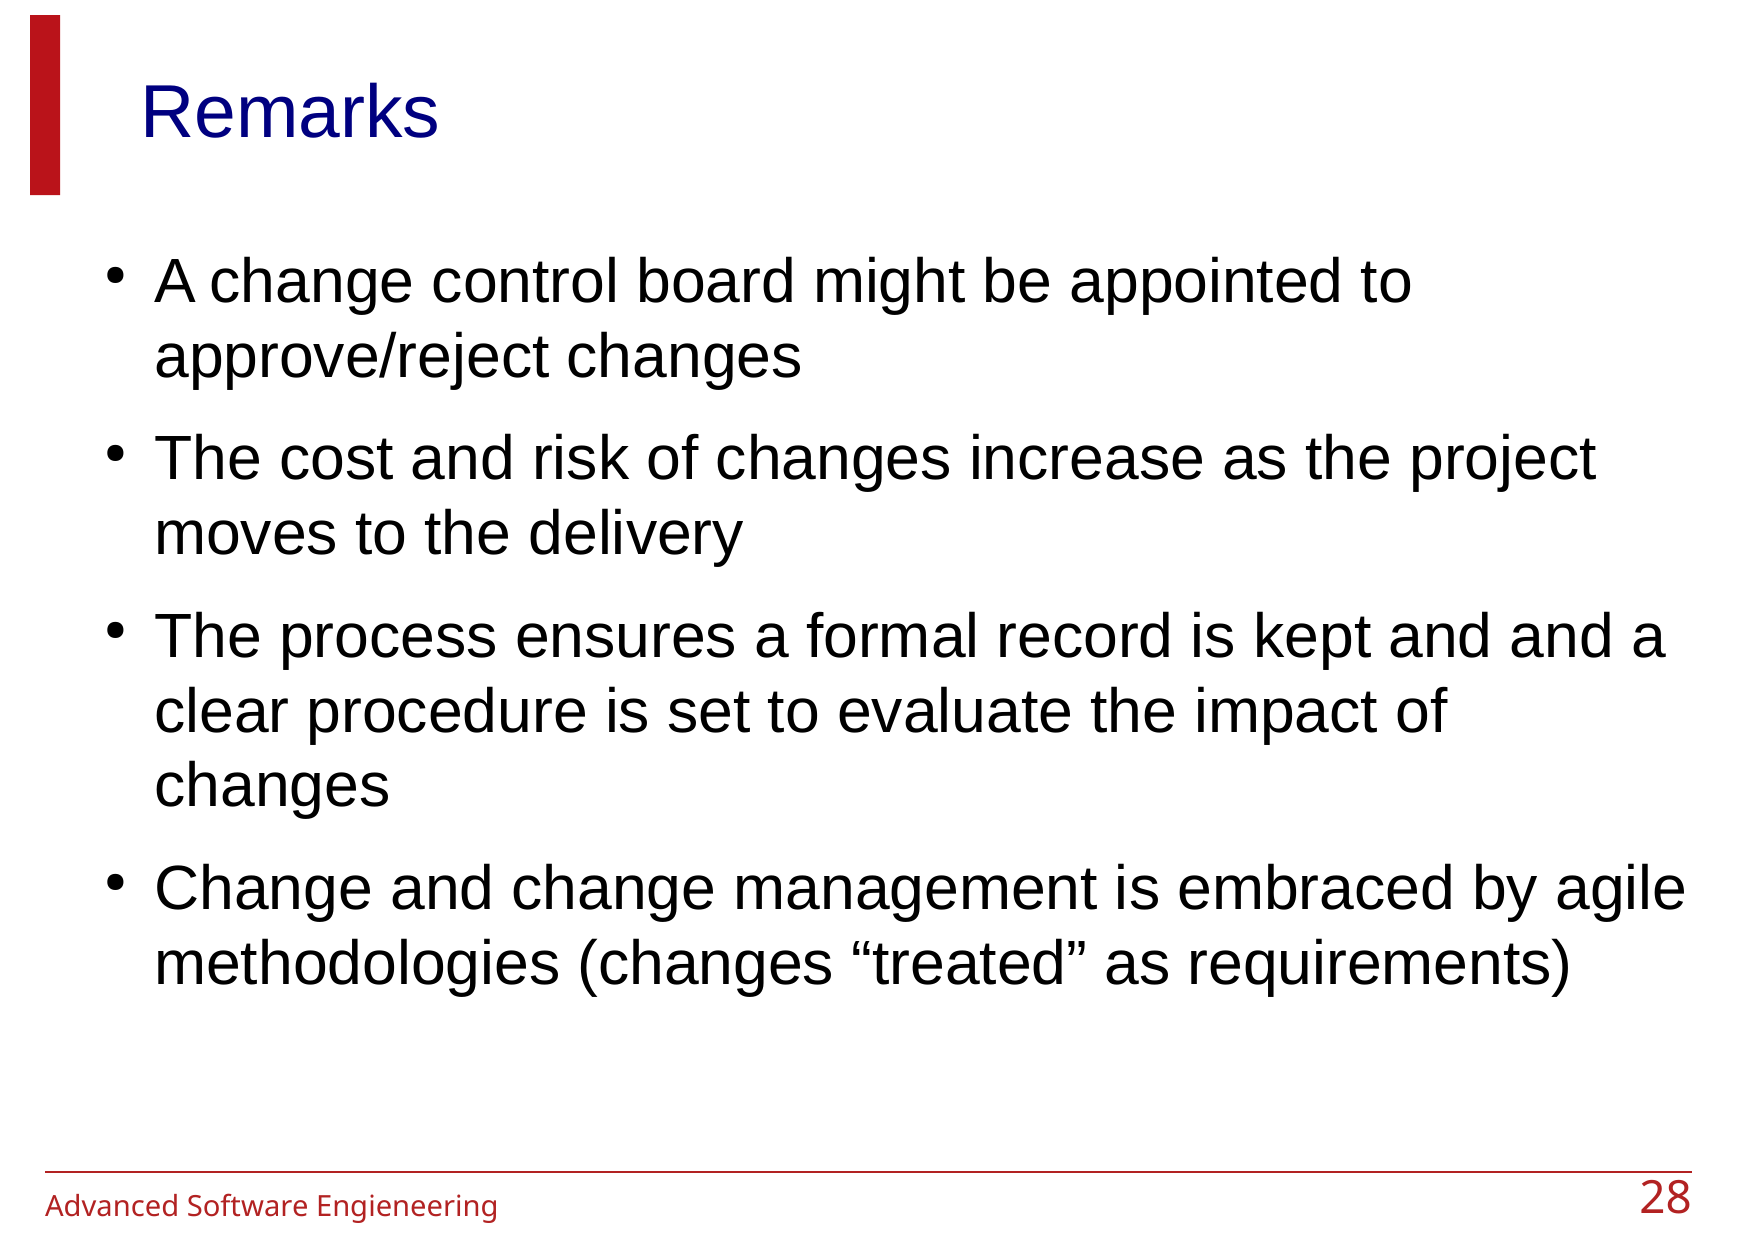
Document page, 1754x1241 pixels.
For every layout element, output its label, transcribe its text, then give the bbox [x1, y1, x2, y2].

list A change control board might be appointed to approve/reject changes The cost and risk of changes increase as the project moves to the delivery The process ensures a formal record is kept and and a clear procedure is set to evaluate the impact of changes Change and change management is embraced by agile methodologies (changes “treated” as requirements) [87, 240, 1696, 1081]
title Remarks [90, 19, 1726, 196]
